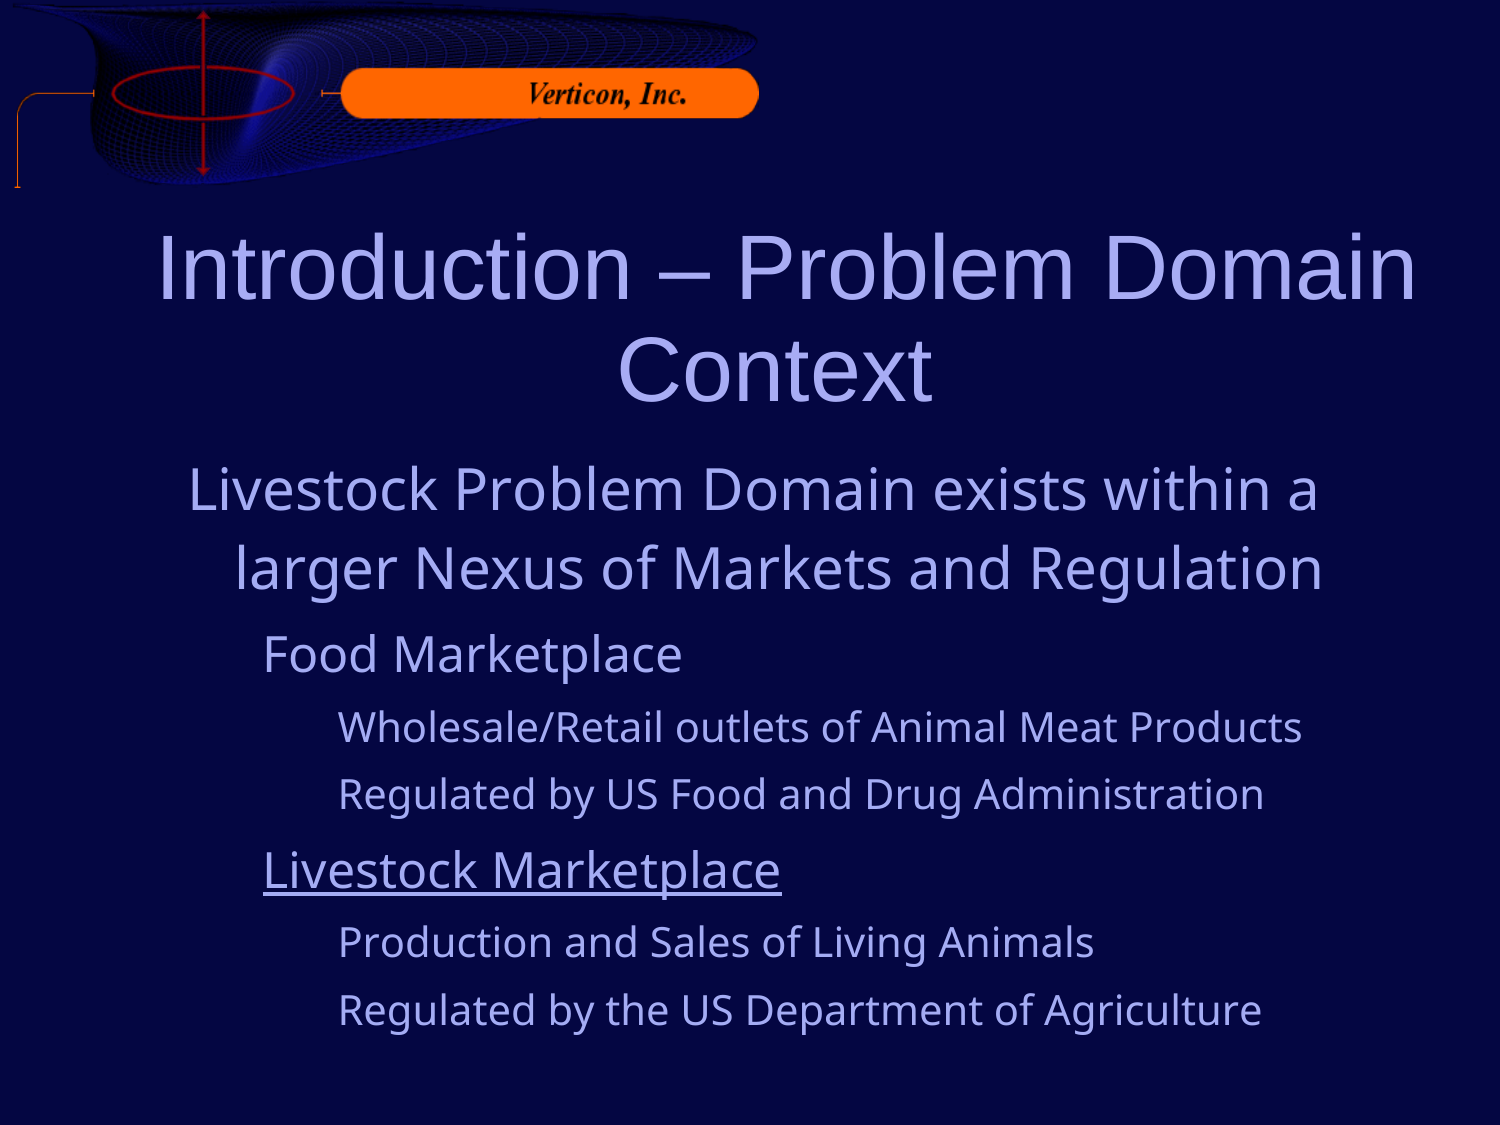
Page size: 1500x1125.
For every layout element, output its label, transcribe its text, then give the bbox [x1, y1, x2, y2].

title Introduction – Problem Domain Context [112, 216, 1463, 422]
picture [8, 0, 759, 188]
list Livestock Problem Domain exists within a larger Nexus of Markets and Regulation Food Marketplace Wholesale/Retail outlets of Animal Meat Products Regulated by US Food and Drug Administration Livestock Marketplace Production and Sales of Living Animals Regulated by the US Department of Agriculture [112, 448, 1426, 1052]
